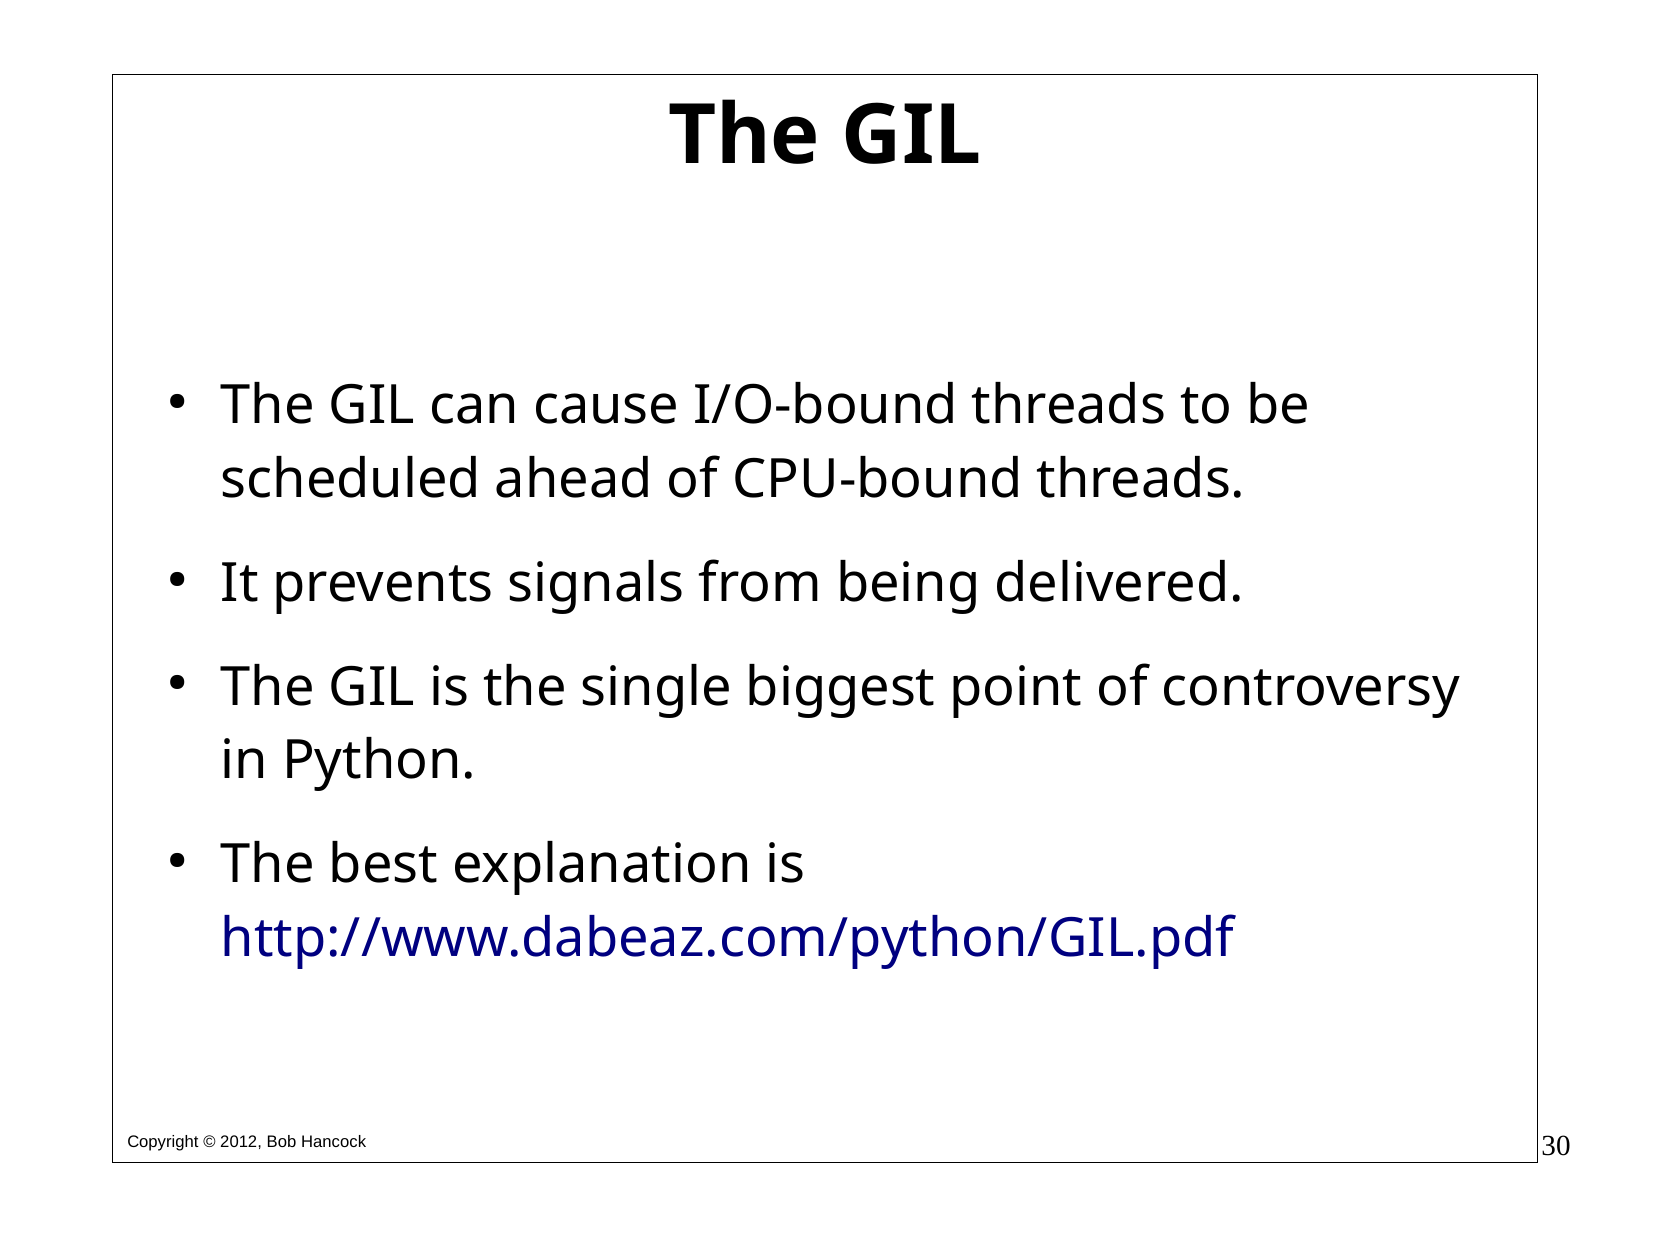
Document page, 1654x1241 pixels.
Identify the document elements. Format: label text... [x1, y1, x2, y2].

text_box Copyright © 2012, Bob Hancock [112, 1125, 382, 1159]
list The GIL can cause I/O-bound threads to be scheduled ahead of CPU-bound threads. It prevents signals from being delivered. The GIL is the single biggest point of controversy in Python. The best explanation is http://www.dabeaz.com/python/GIL.pdf [150, 262, 1501, 1126]
title The GIL [112, 75, 1538, 188]
